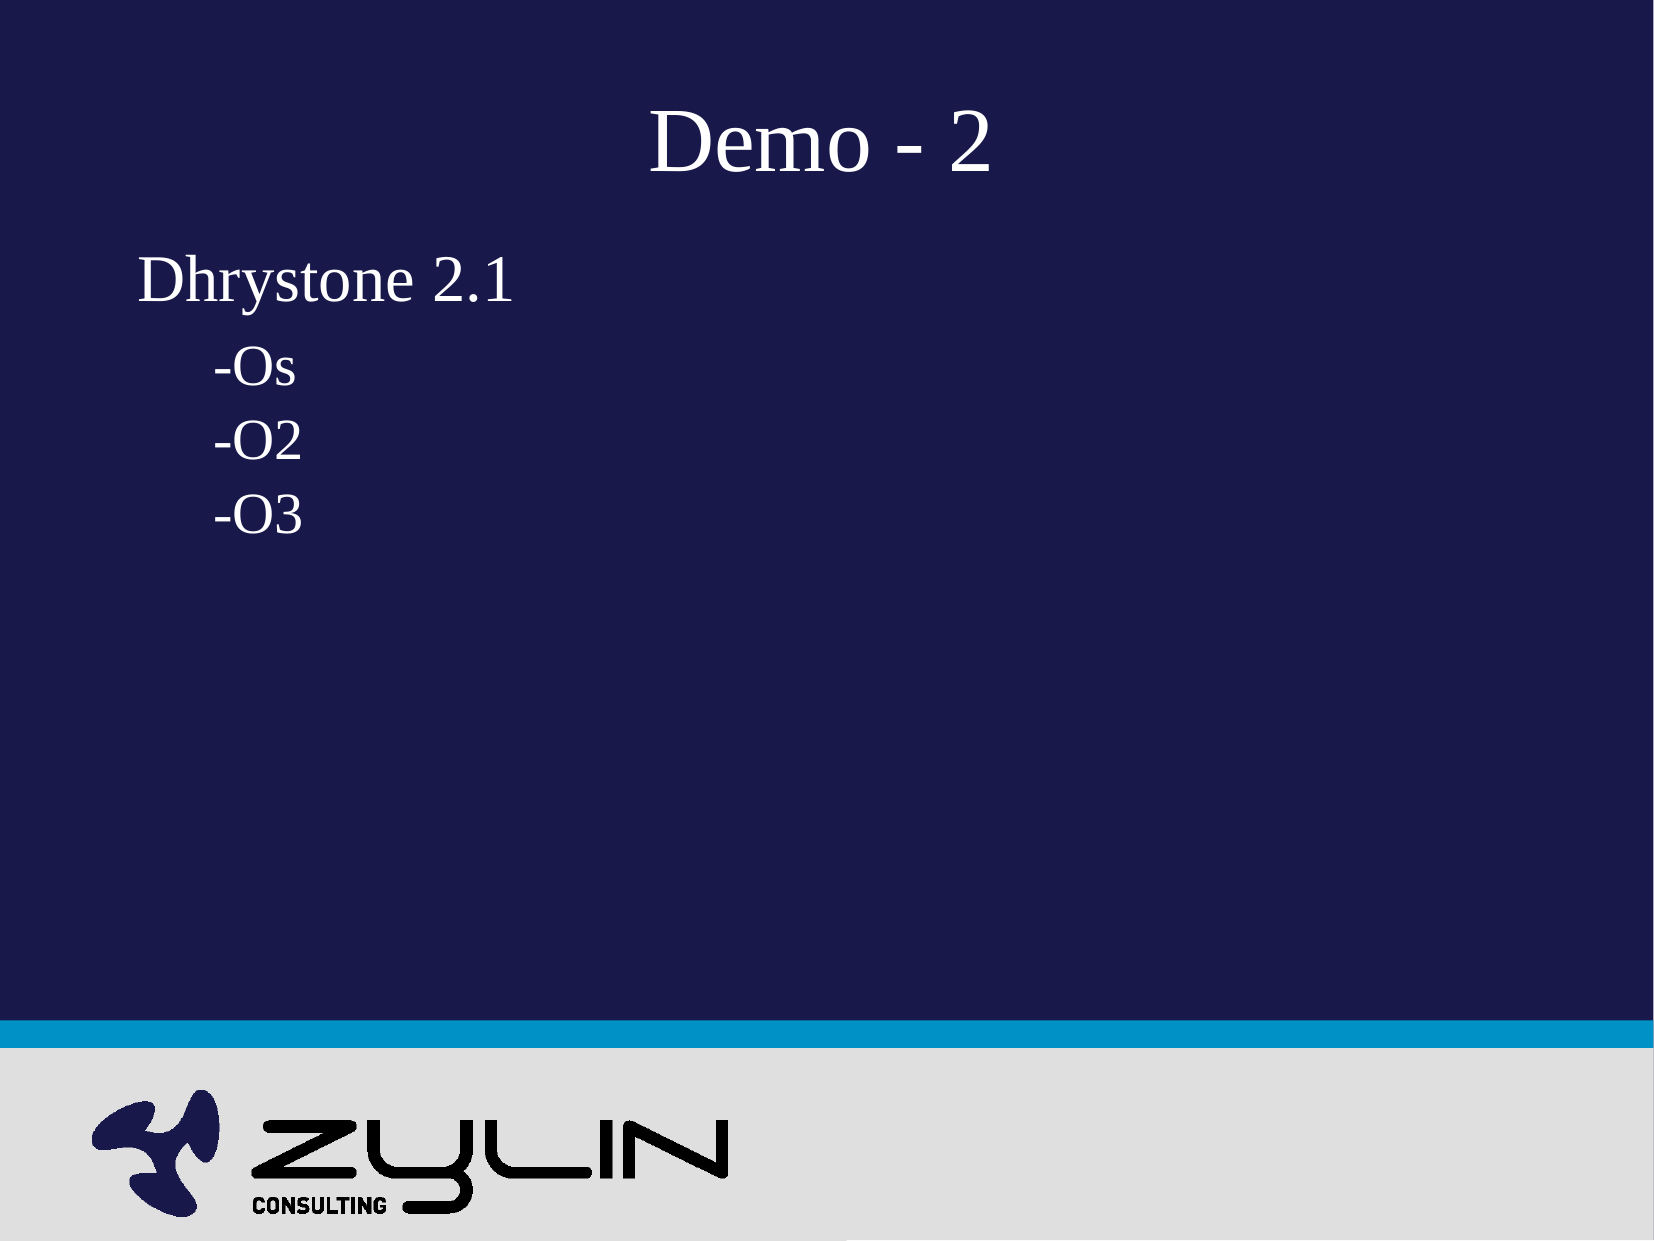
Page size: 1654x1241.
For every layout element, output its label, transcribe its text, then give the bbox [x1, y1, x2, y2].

title Demo - 2 [117, 79, 1526, 206]
list Dhrystone 2.1 -Os -O2 -O3 [120, 245, 1533, 1004]
picture [0, 1049, 812, 1241]
text_box [0, 1020, 1654, 1241]
